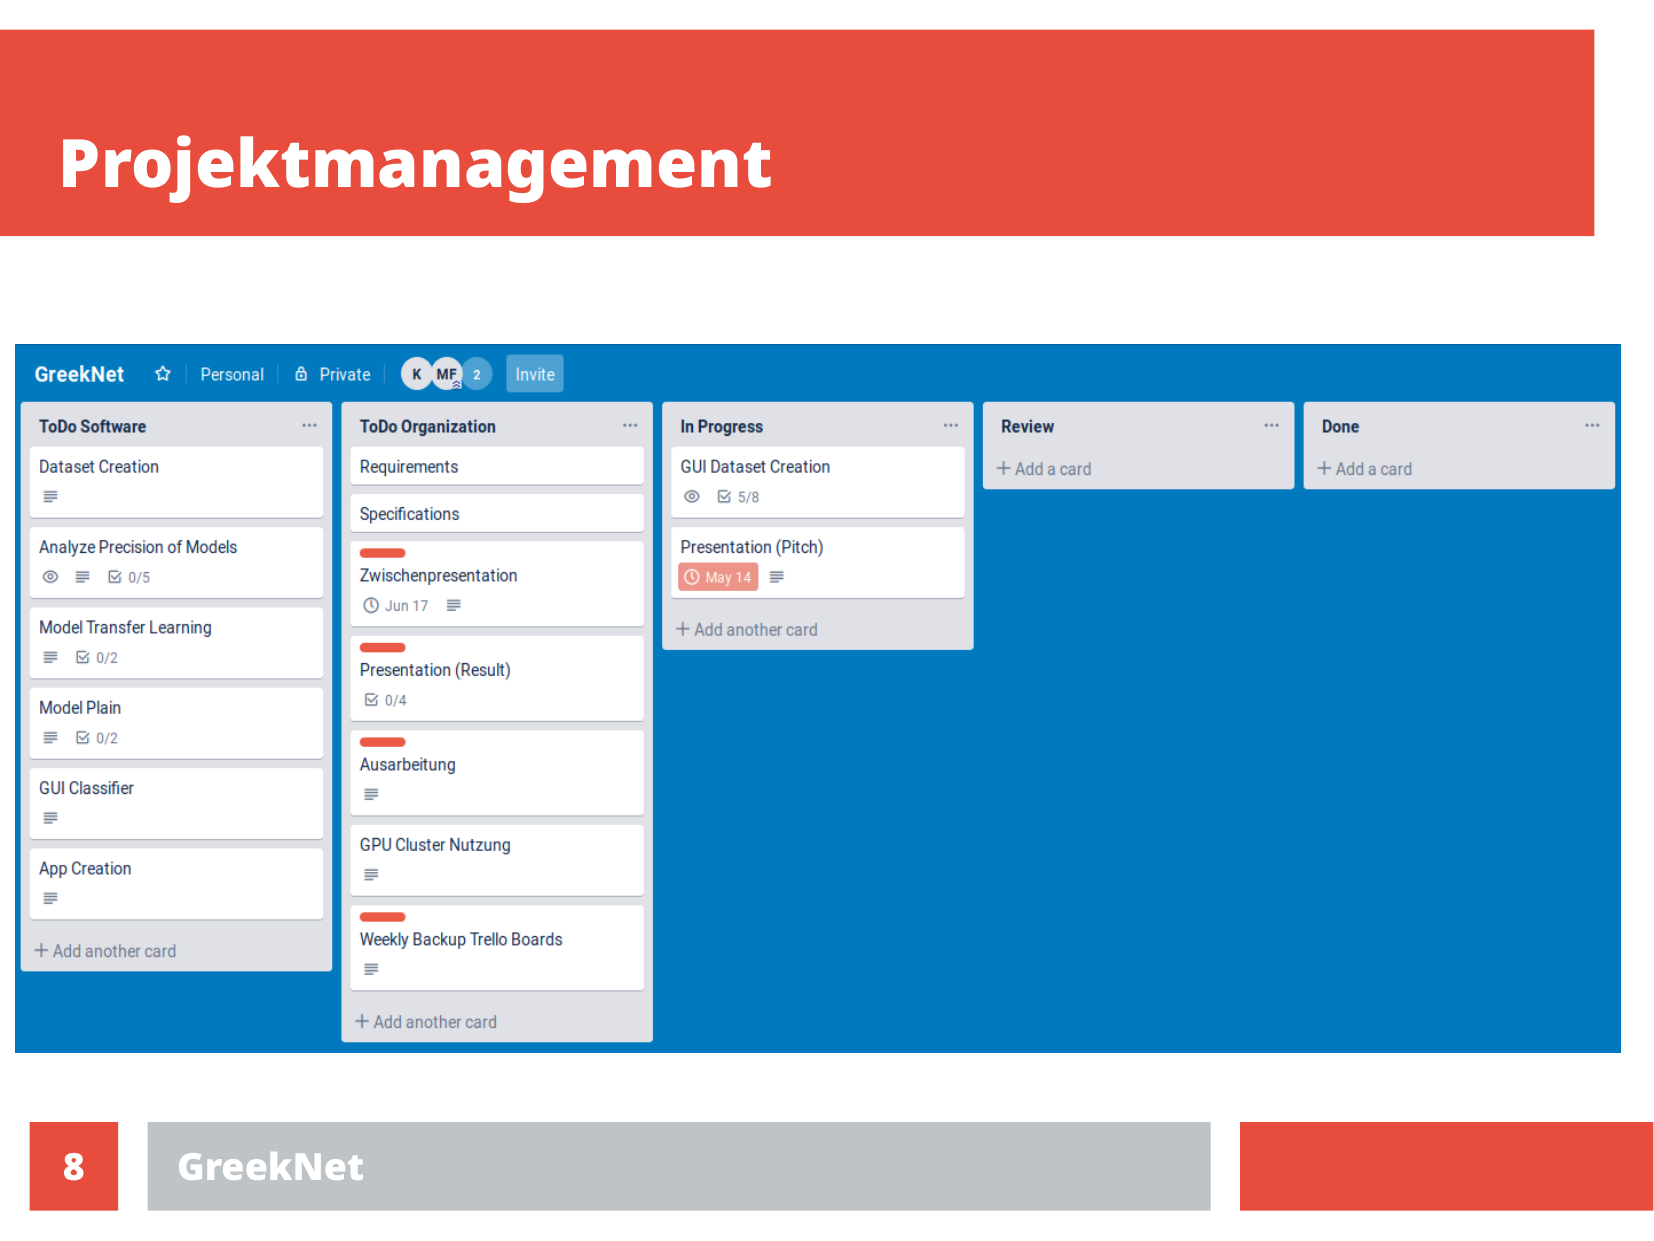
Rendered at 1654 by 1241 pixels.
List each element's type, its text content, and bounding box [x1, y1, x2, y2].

picture [15, 344, 1621, 1053]
title Projektmanagement [59, 59, 1595, 207]
